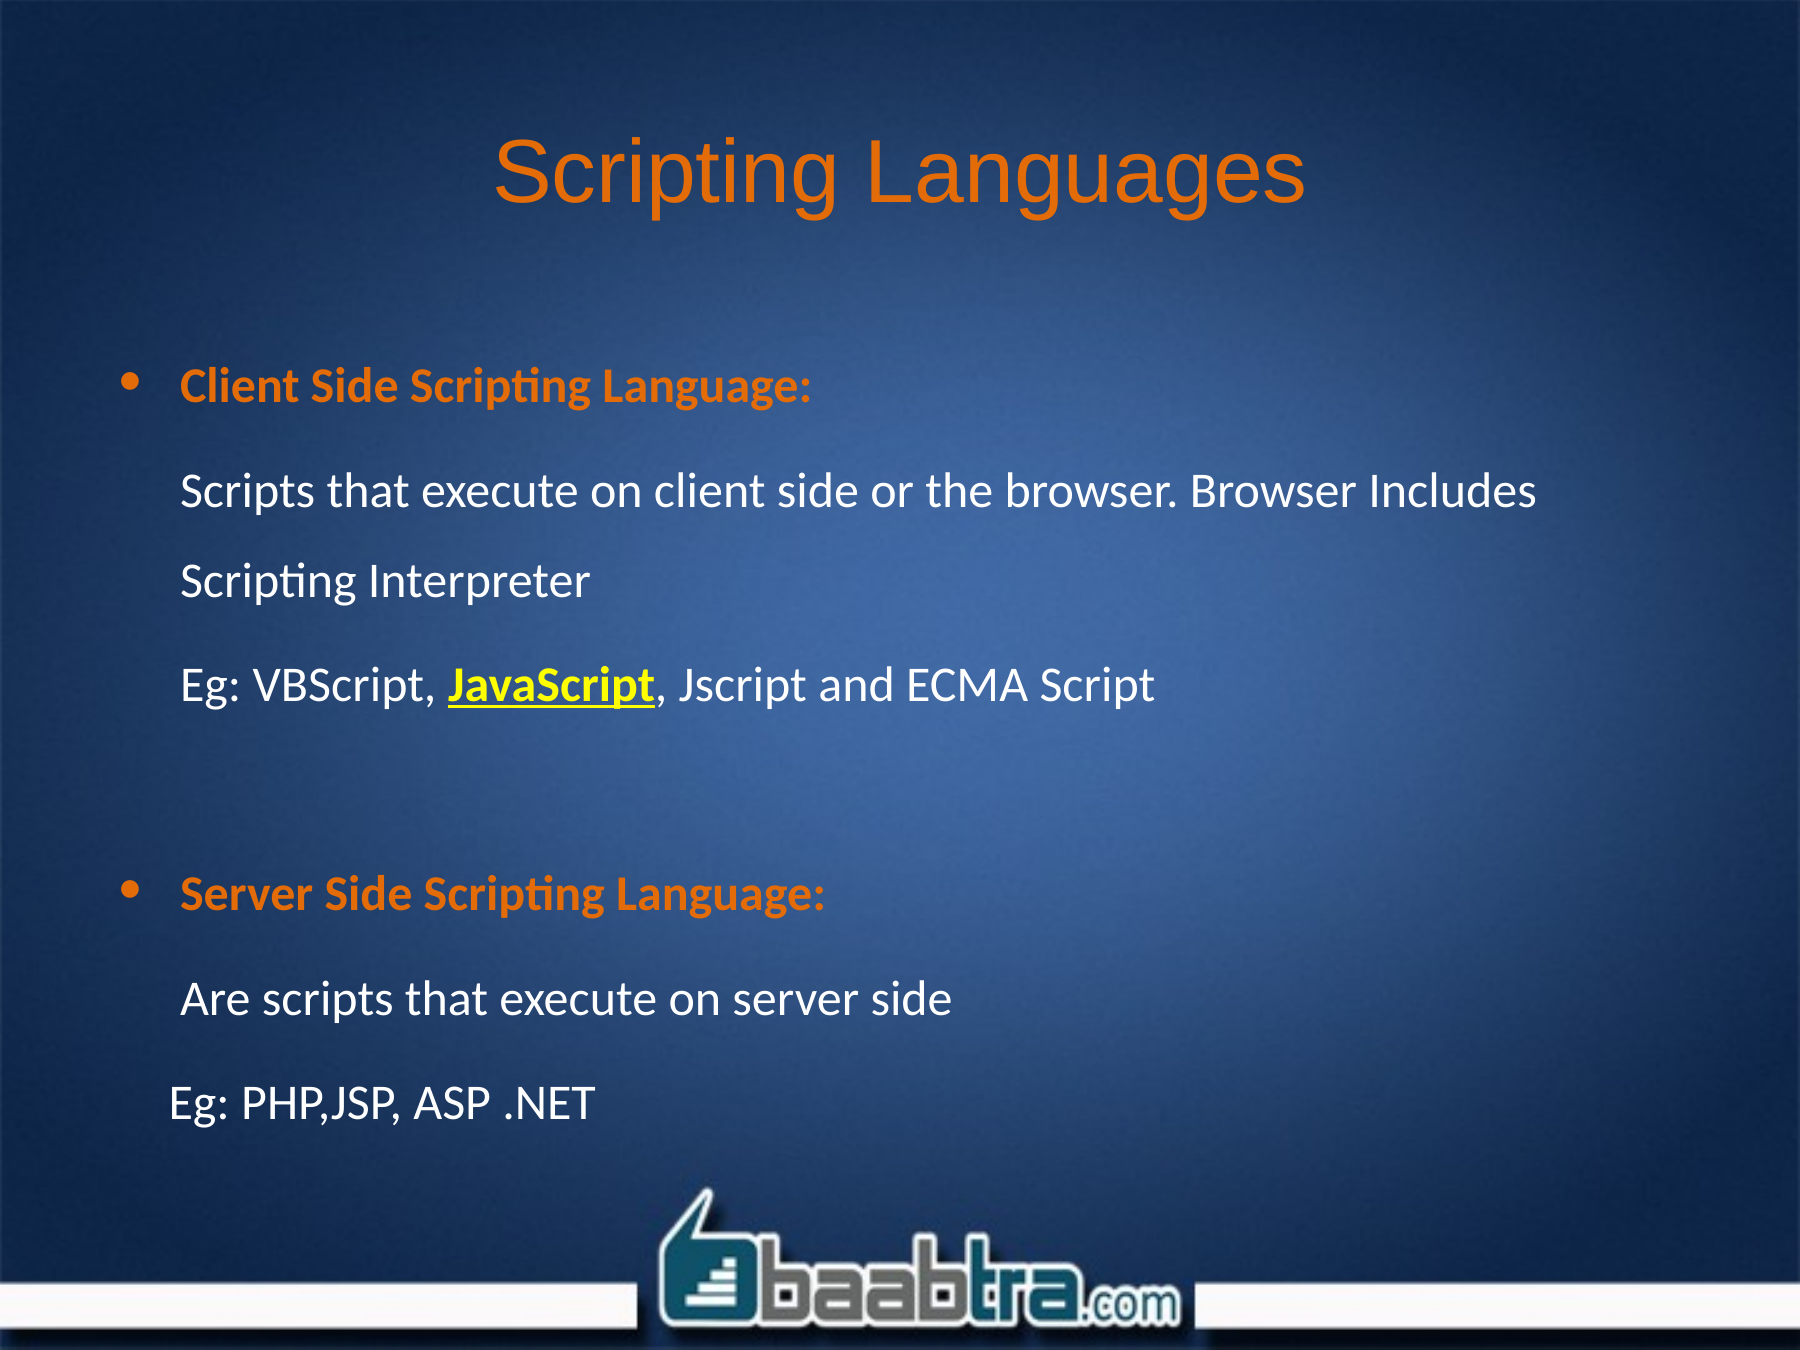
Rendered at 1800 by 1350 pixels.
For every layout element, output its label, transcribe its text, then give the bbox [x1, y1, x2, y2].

title Scripting Languages [90, 54, 1710, 279]
list Client Side Scripting Language: Scripts that execute on client side or the browser. Browser Includes Scripting Interpreter Eg: VBScript, JavaScript, Jscript and ECMA Script Server Side Scripting Language: Are scripts that execute on server side Eg: PHP,JSP, ASP .NET [90, 315, 1710, 1170]
picture [0, 0, 1800, 1350]
